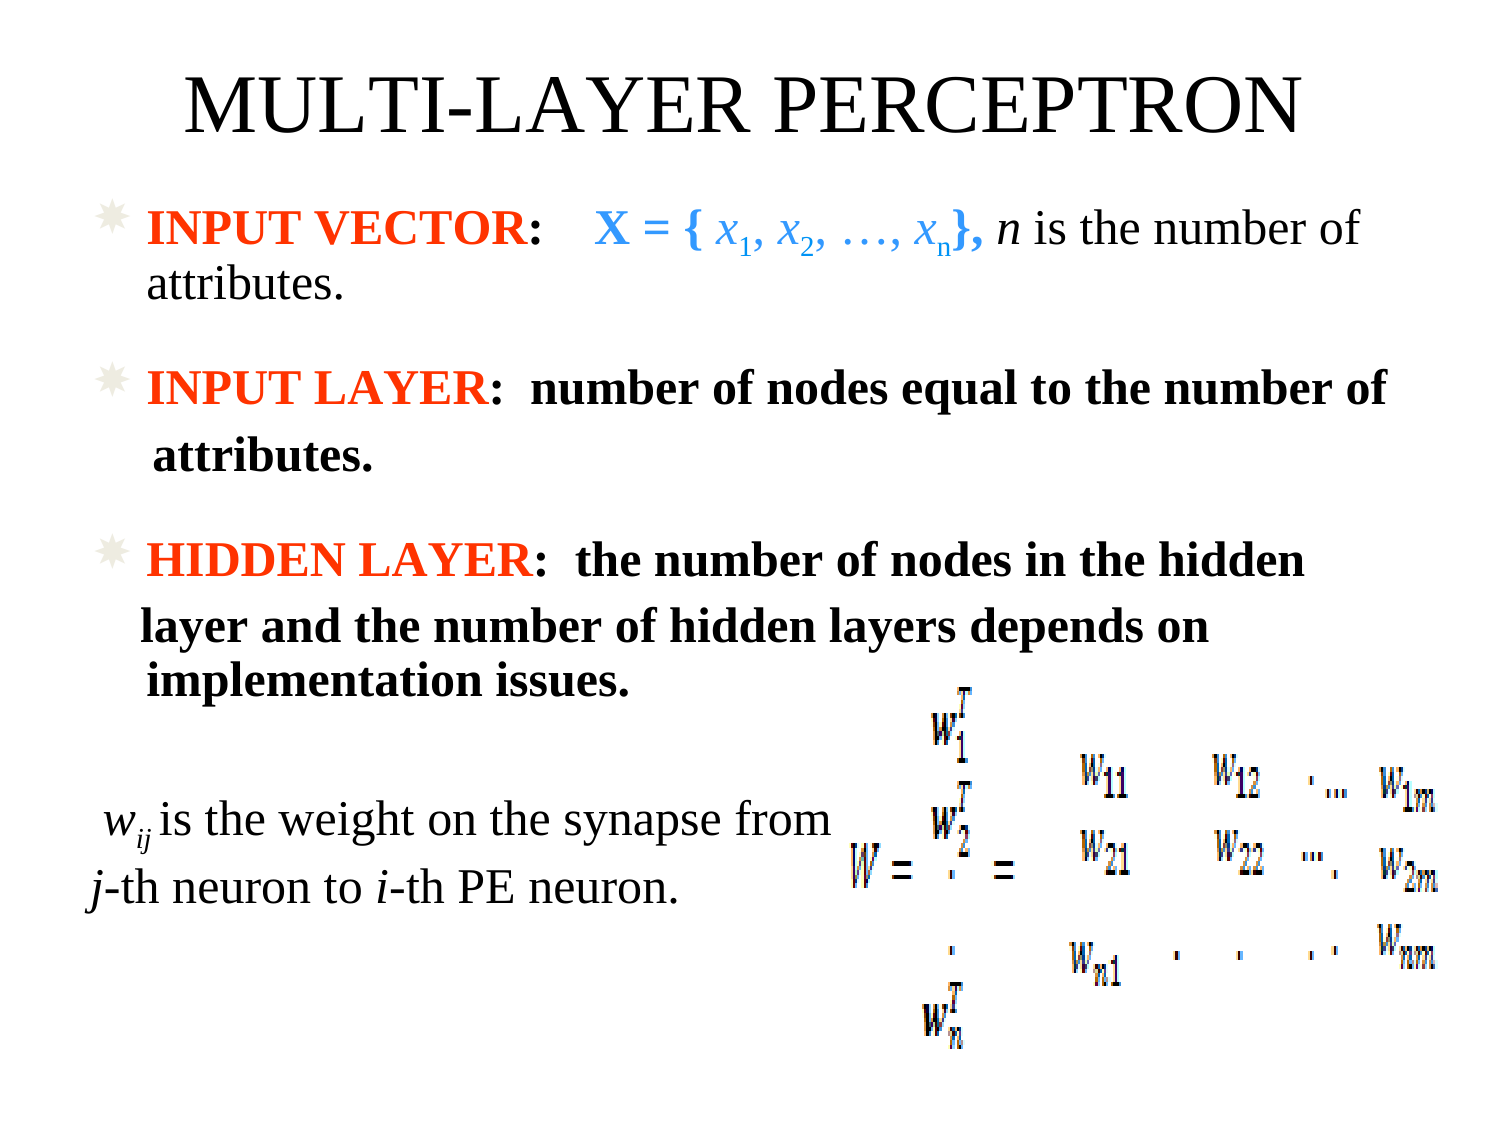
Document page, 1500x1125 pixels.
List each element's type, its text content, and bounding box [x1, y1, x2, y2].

picture [849, 687, 1438, 1063]
list INPUT VECTOR: X = { x1, x2, …, xn}, n is the number of attributes. INPUT LAYER: number of nodes equal to the number of attributes. HIDDEN LAYER: the number of nodes in the hidden layer and the number of hidden layers depends on implementation issues. wij is the weight on the synapse from j-th neuron to i-th PE neuron. [75, 187, 1426, 1038]
title MULTI-LAYER PERCEPTRON [75, 99, 1413, 126]
